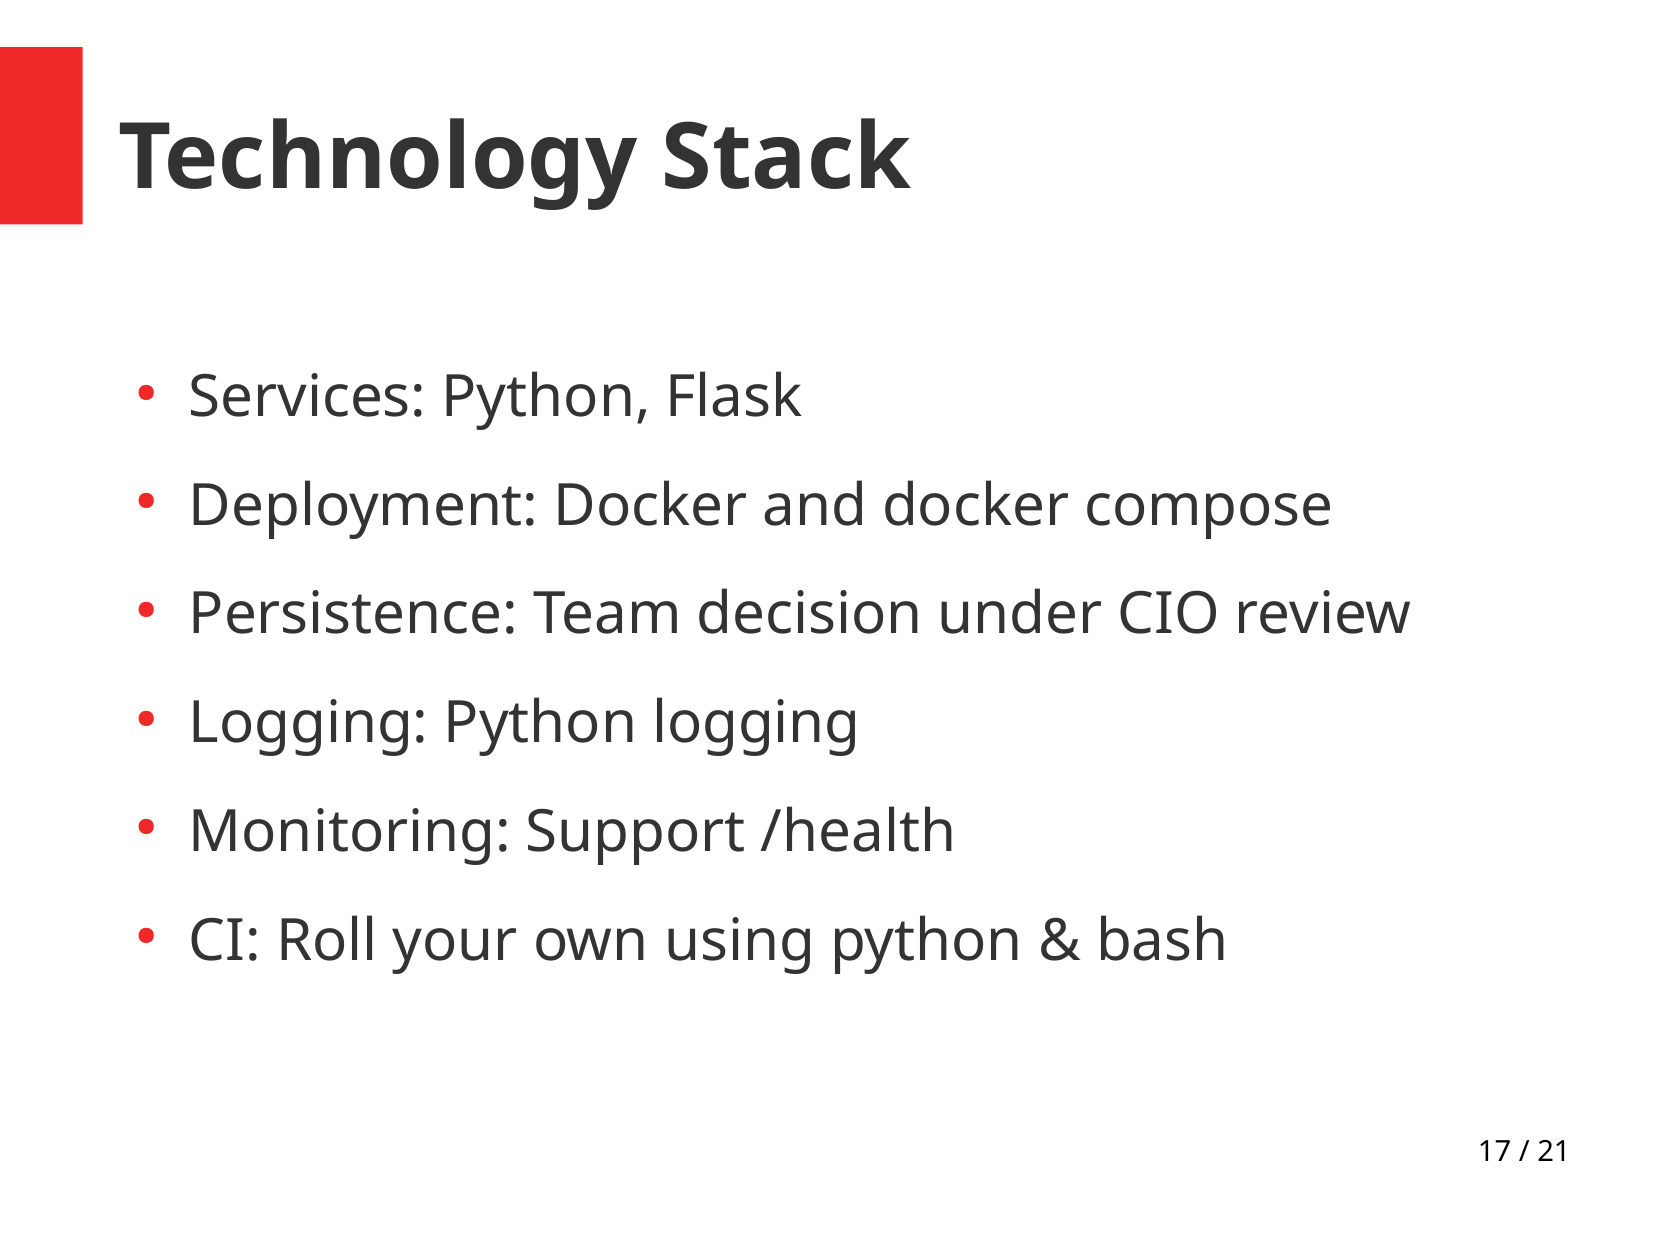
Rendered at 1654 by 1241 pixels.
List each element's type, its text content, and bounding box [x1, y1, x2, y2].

title Technology Stack [118, 49, 1571, 257]
list Services: Python, Flask Deployment: Docker and docker compose Persistence: Team decision under CIO review Logging: Python logging Monitoring: Support /health CI: Roll your own using python & bash [118, 354, 1536, 1074]
